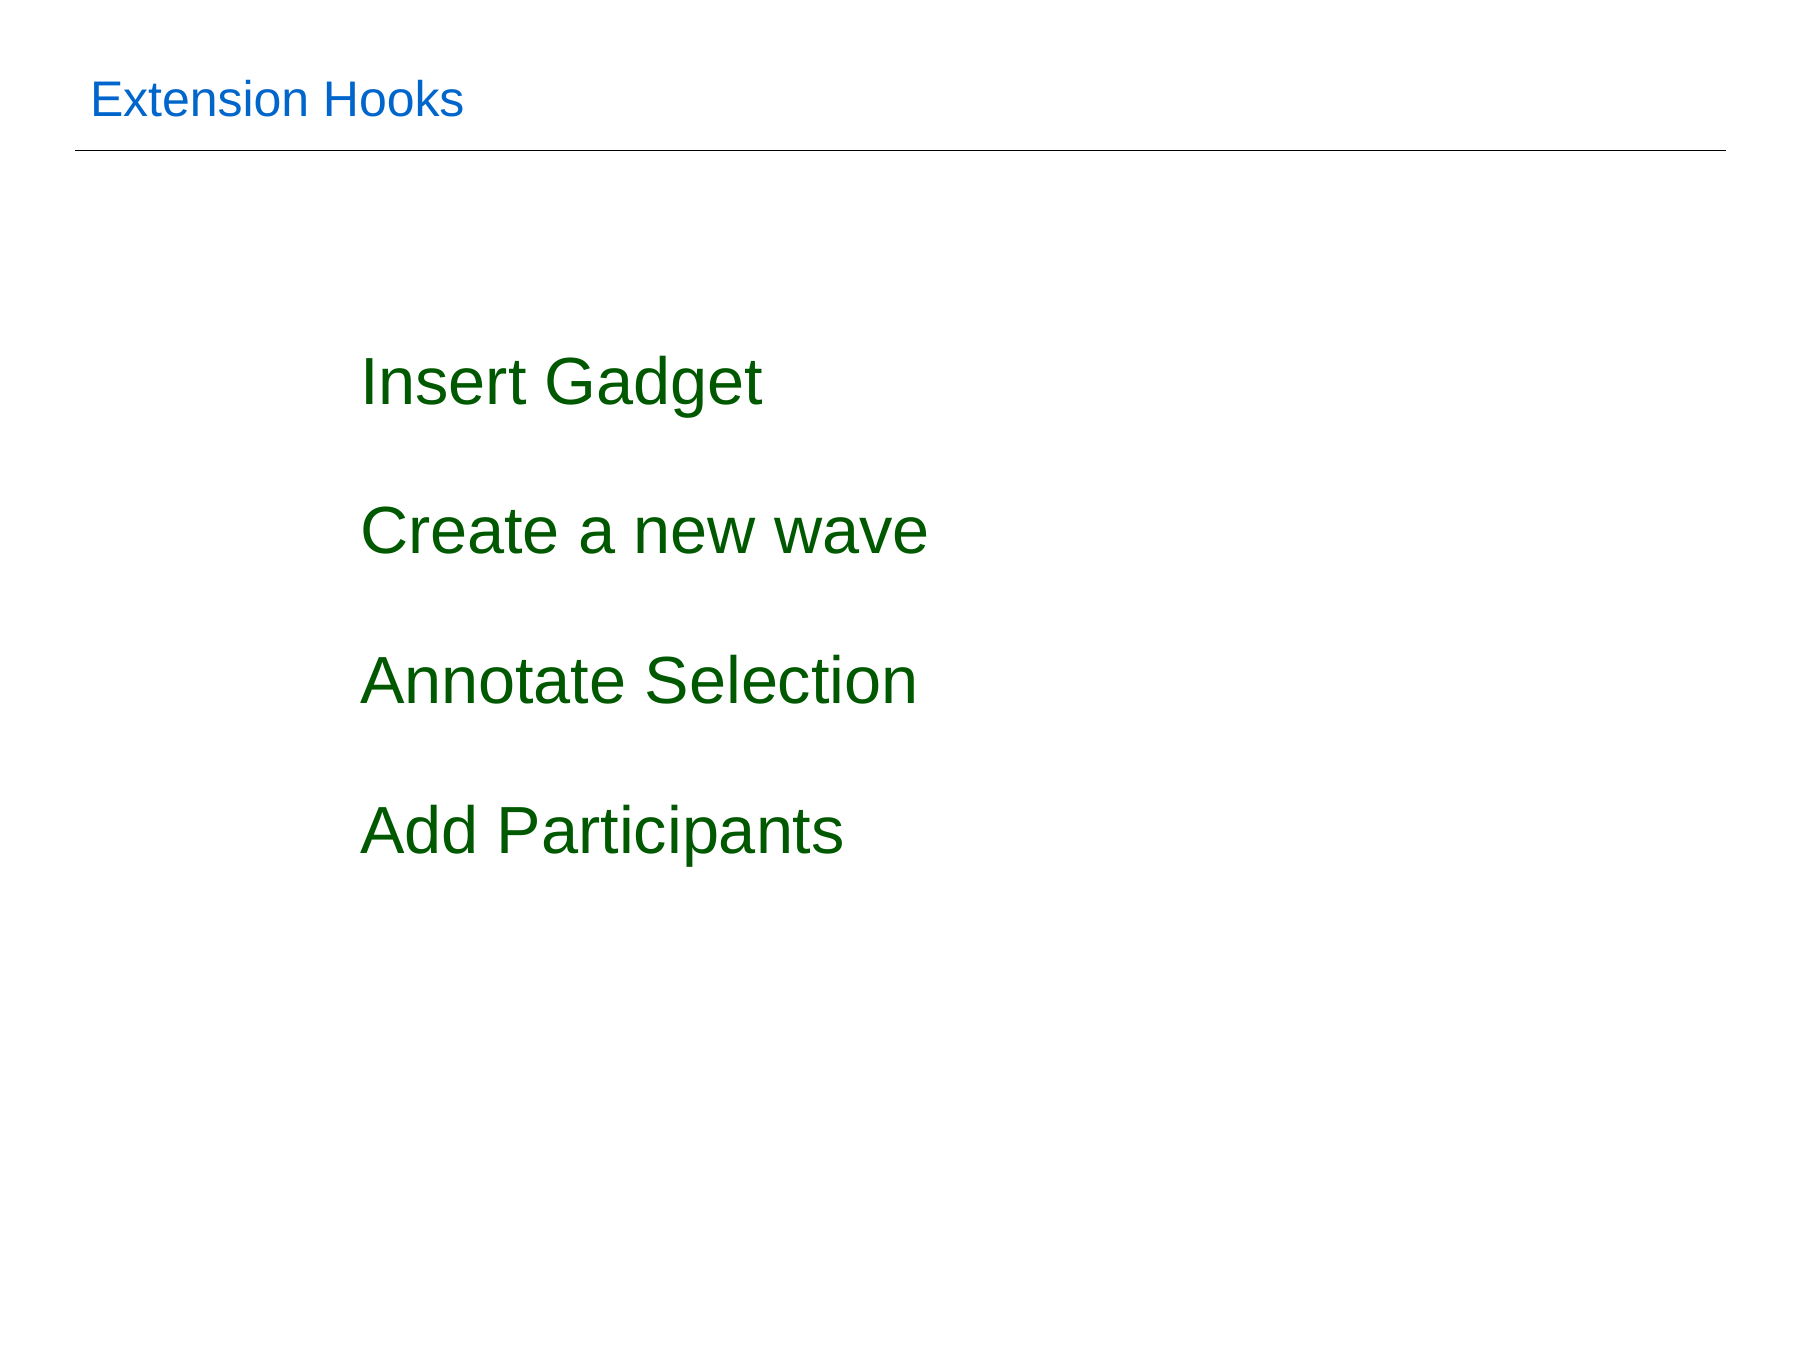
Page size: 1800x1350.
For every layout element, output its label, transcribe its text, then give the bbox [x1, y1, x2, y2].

subtitle Insert Gadget Create a new wave Annotate Selection Add Participants [360, 269, 1710, 1207]
title Extension Hooks [90, 53, 1710, 149]
